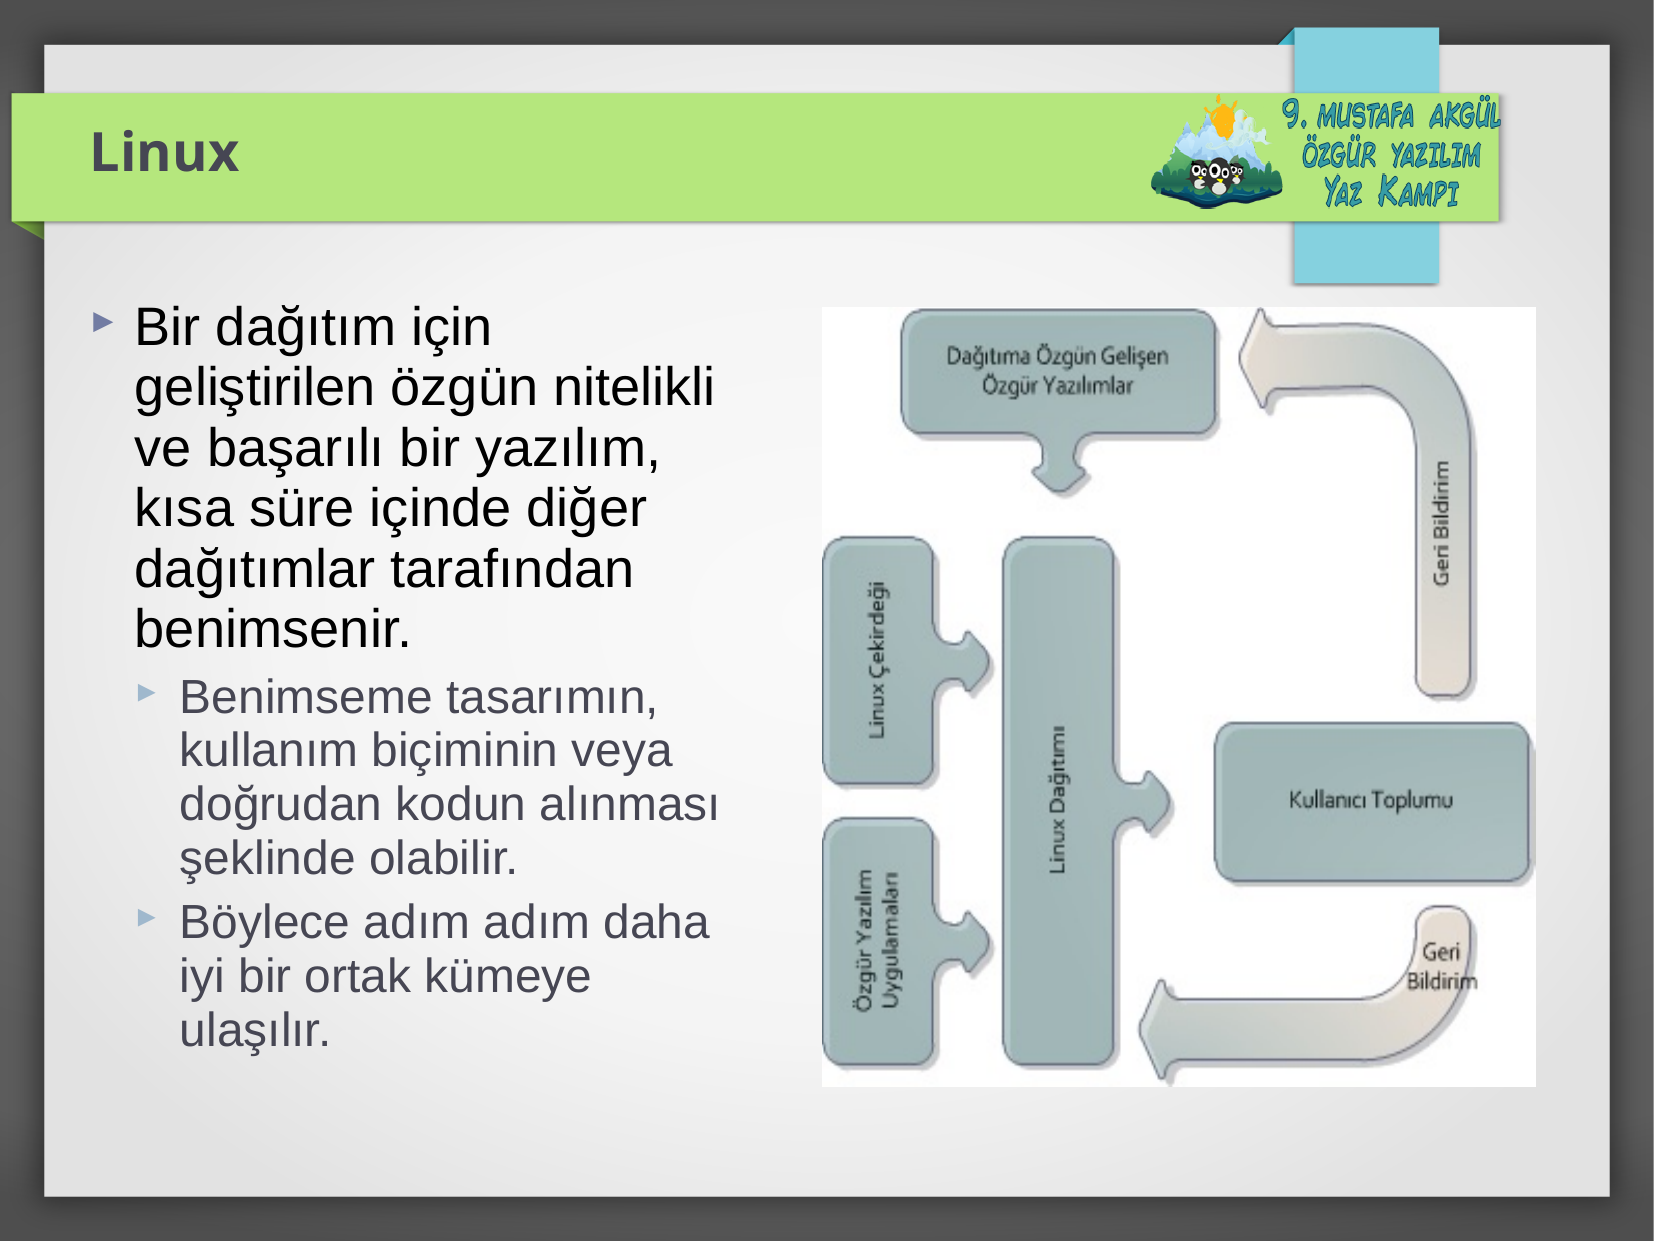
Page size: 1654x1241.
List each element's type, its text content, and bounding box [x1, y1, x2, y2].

list Bir dağıtım için geliştirilen özgün nitelikli ve başarılı bir yazılım, kısa süre içinde diğer dağıtımlar tarafından benimsenir. Benimseme tasarımın, kullanım biçiminin veya doğrudan kodun alınması şeklinde olabilir. Böylece adım adım daha iyi bir ortak kümeye ulaşılır. [75, 288, 738, 1099]
text_box Linux [75, 106, 863, 200]
picture [0, 0, 1654, 1241]
